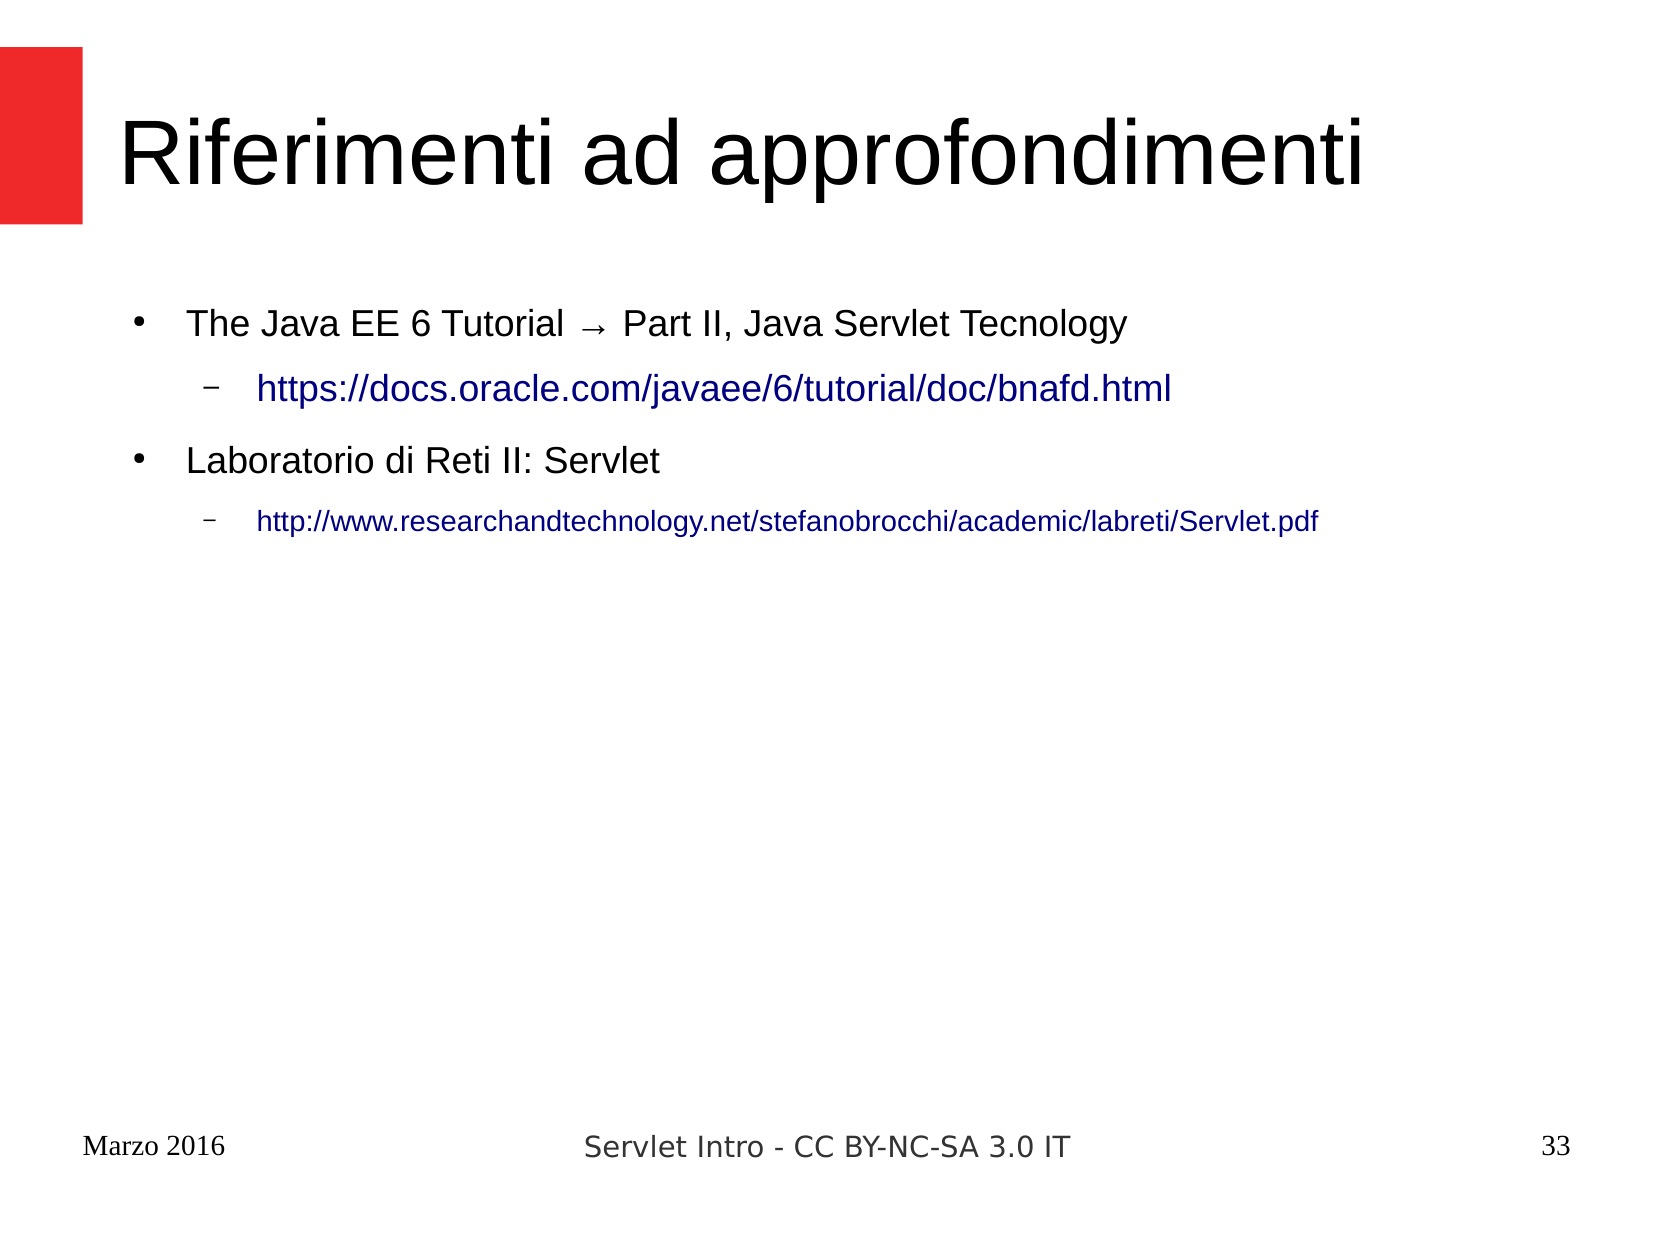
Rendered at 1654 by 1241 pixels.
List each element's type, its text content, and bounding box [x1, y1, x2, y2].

list The Java EE 6 Tutorial → Part II, Java Servlet Tecnology https://docs.oracle.com/javaee/6/tutorial/doc/bnafd.html Laboratorio di Reti II: Servlet http://www.researchandtechnology.net/stefanobrocchi/academic/labreti/Servlet.pdf [114, 302, 1539, 1033]
title Riferimenti ad approfondimenti [118, 49, 1607, 257]
